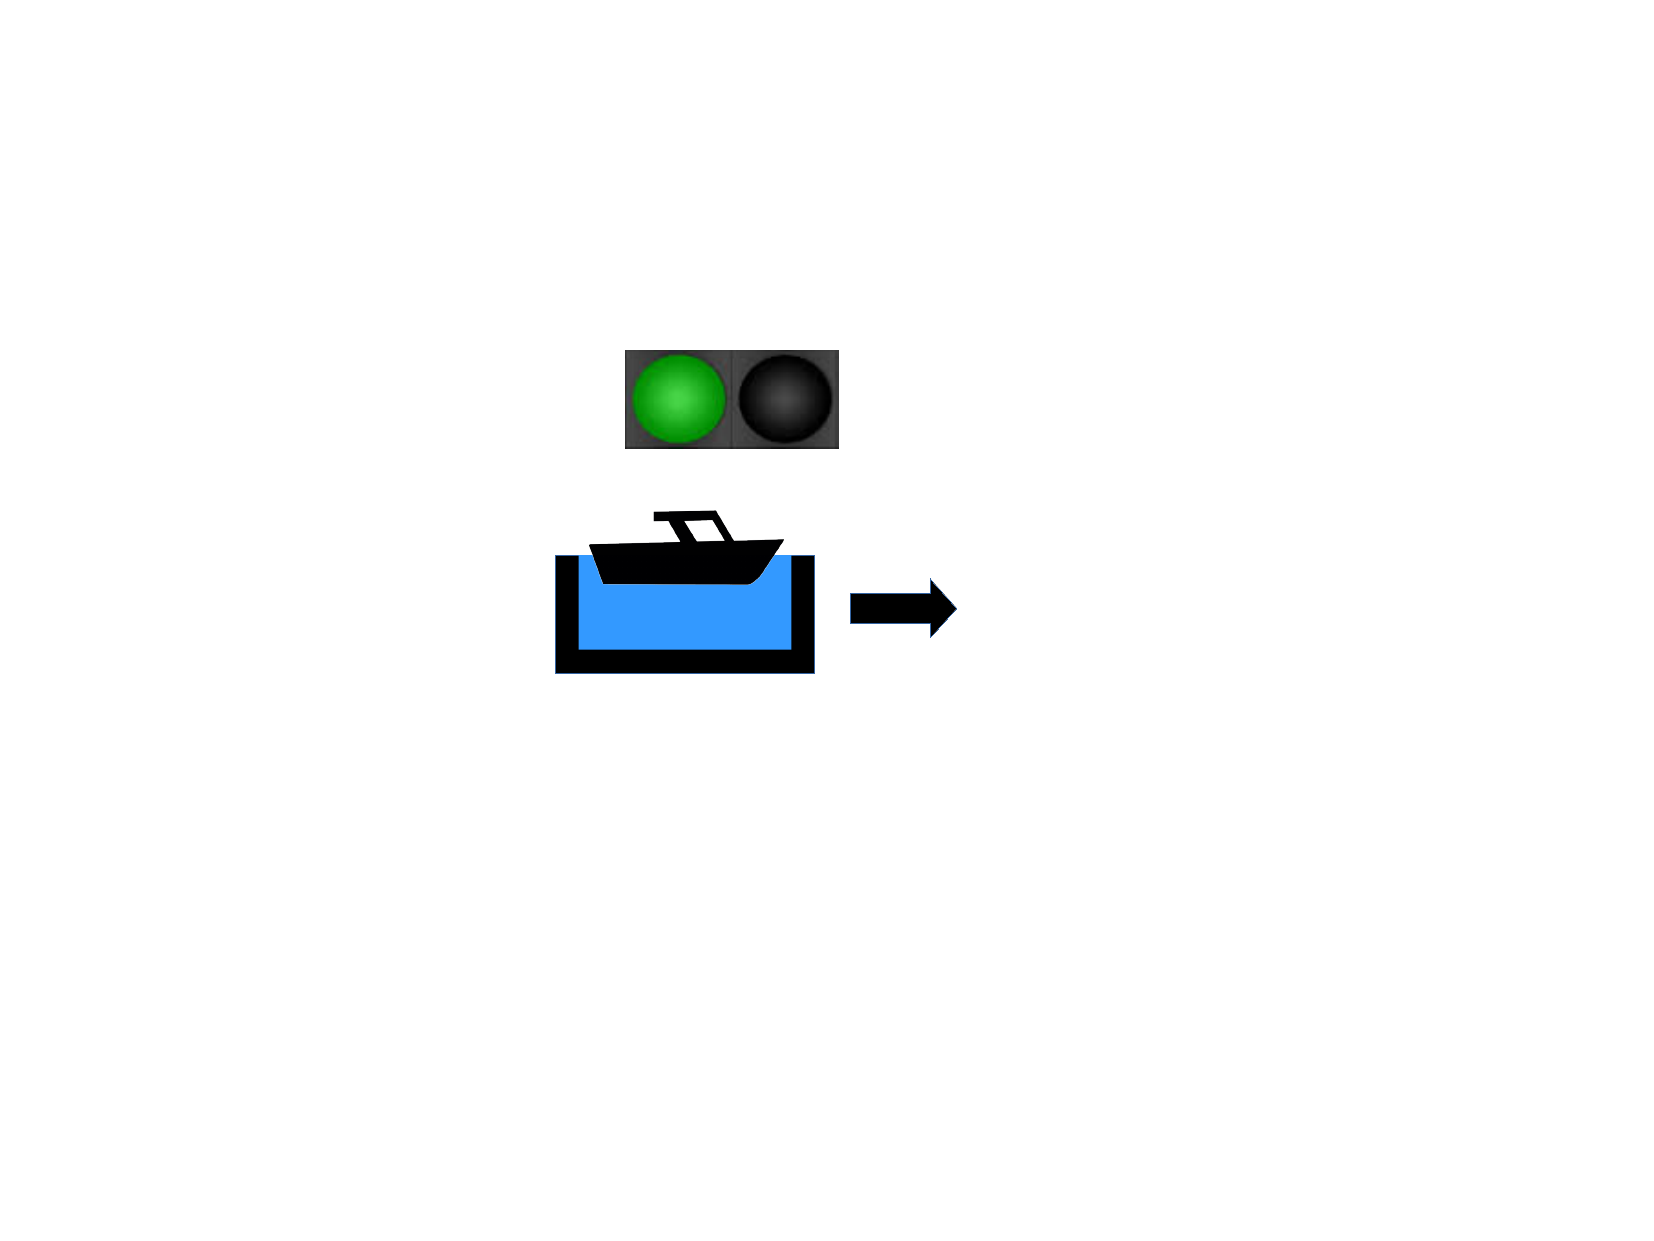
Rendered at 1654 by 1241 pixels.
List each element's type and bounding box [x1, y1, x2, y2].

text_box [850, 578, 957, 638]
text_box [555, 555, 815, 674]
picture [589, 510, 784, 585]
picture [625, 350, 839, 449]
